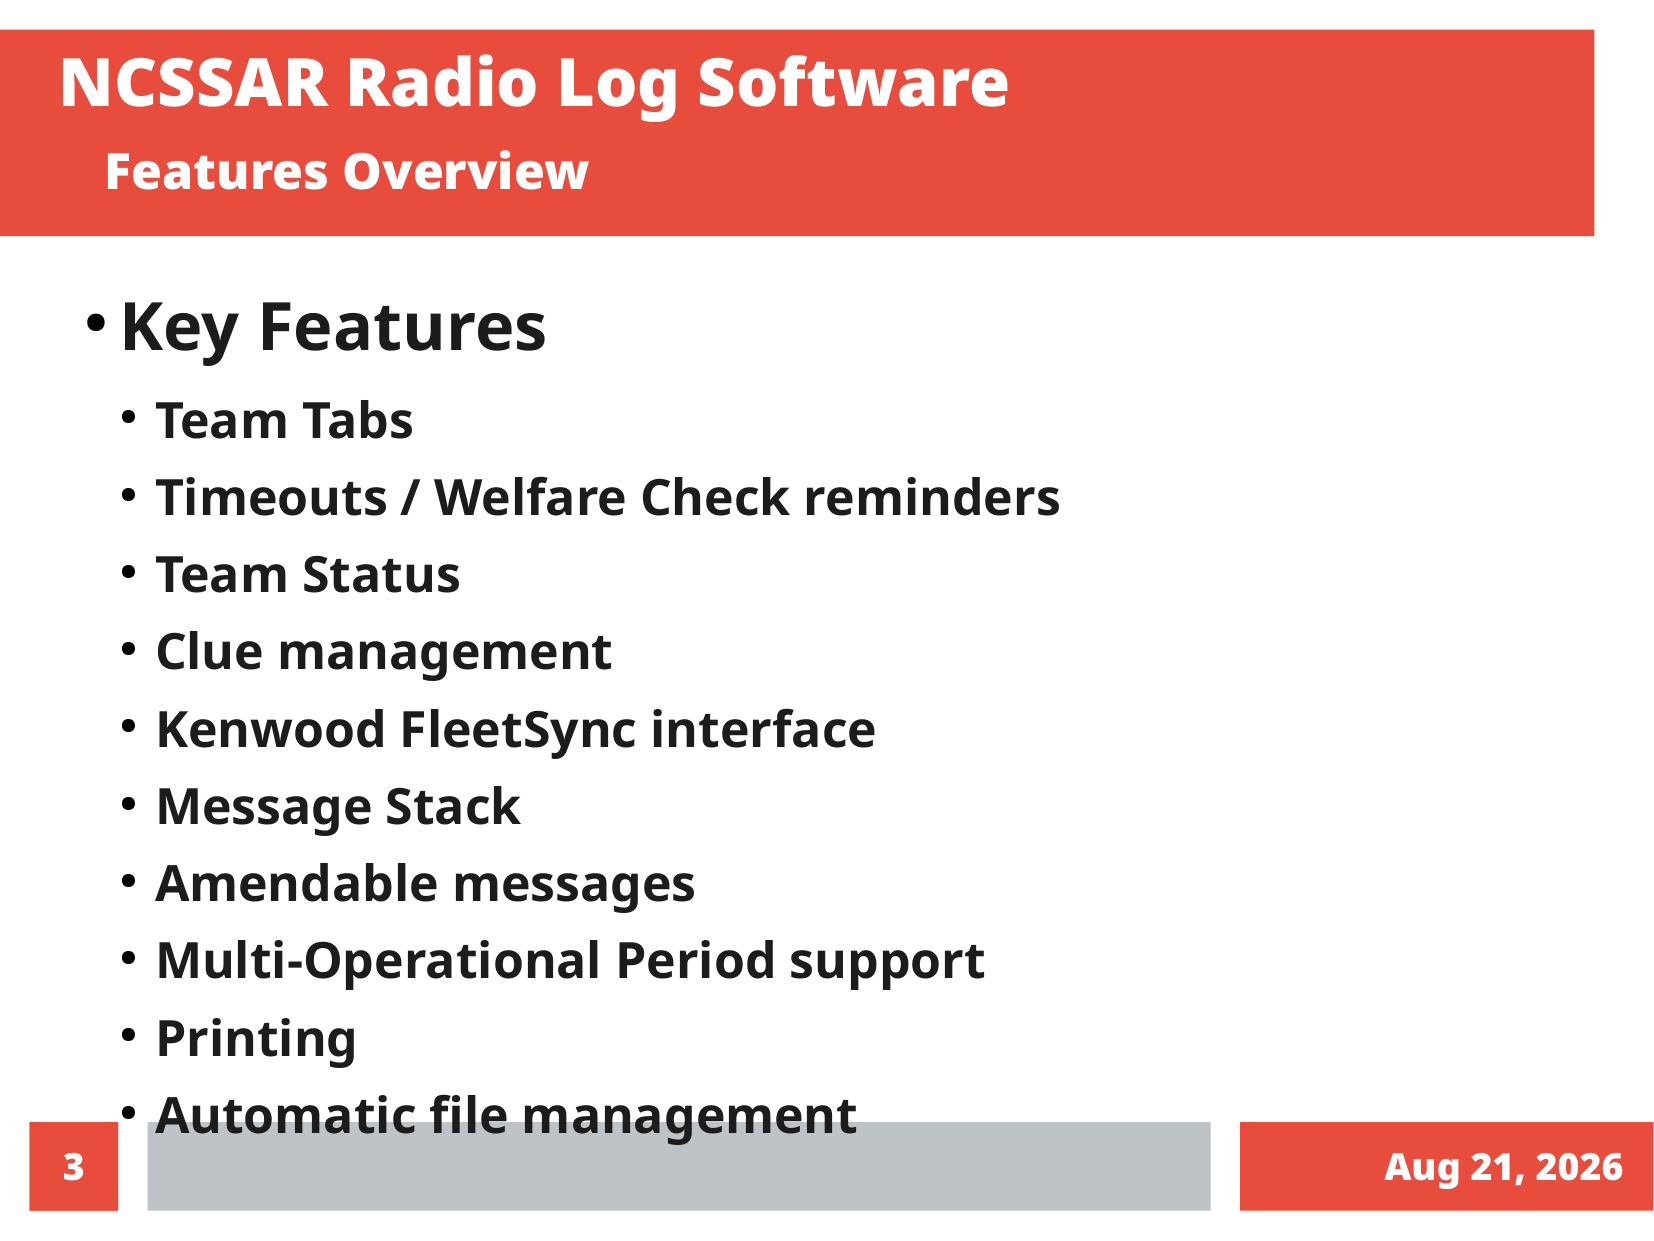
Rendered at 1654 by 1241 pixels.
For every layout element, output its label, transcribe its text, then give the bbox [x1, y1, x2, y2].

subtitle Key Features Team Tabs Timeouts / Welfare Check reminders Team Status Clue management Kenwood FleetSync interface Message Stack Amendable messages Multi-Operational Period support Printing Automatic file management [84, 278, 1591, 1089]
title NCSSAR Radio Log Software Features Overview [59, 48, 1595, 207]
